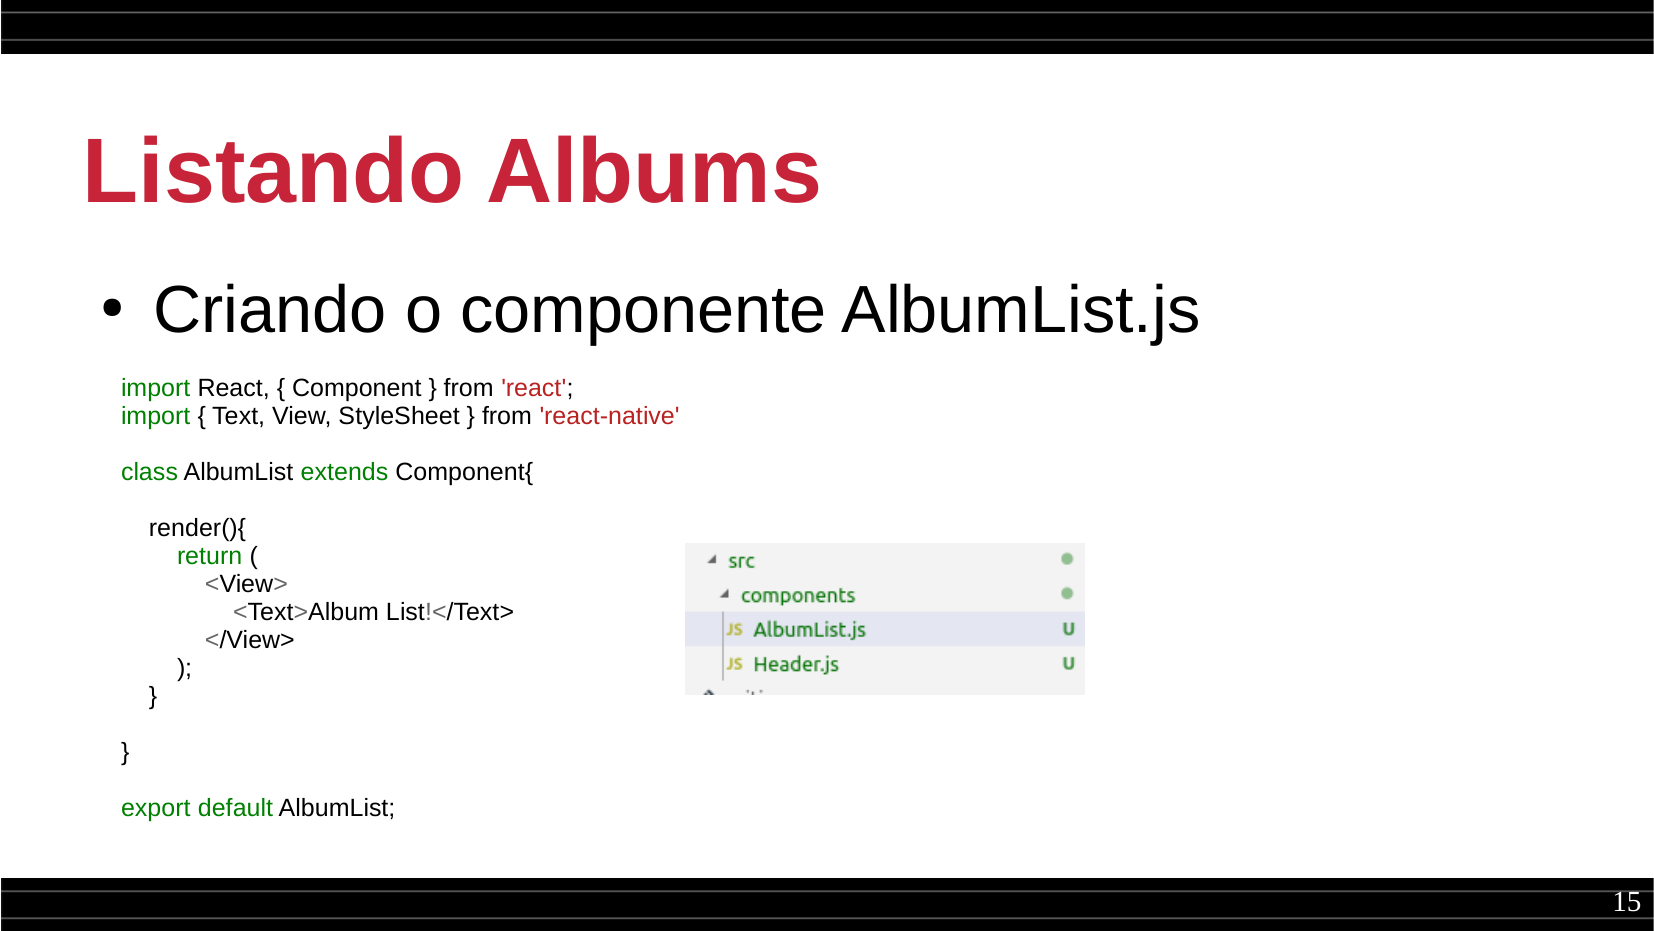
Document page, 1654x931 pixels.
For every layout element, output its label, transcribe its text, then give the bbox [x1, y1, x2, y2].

list Criando o componente AlbumList.js [82, 271, 1571, 758]
picture [1, 0, 1654, 54]
picture [685, 543, 1085, 695]
picture [1, 878, 1654, 931]
text_box import React, { Component } from 'react'; import { Text, View, StyleSheet } from 'react-native' class AlbumList extends Component{ render(){ return ( <View> <Text>Album List!</Text> </View> ); } } export default AlbumList; [106, 366, 1052, 829]
title Listando Albums [82, 92, 1571, 249]
